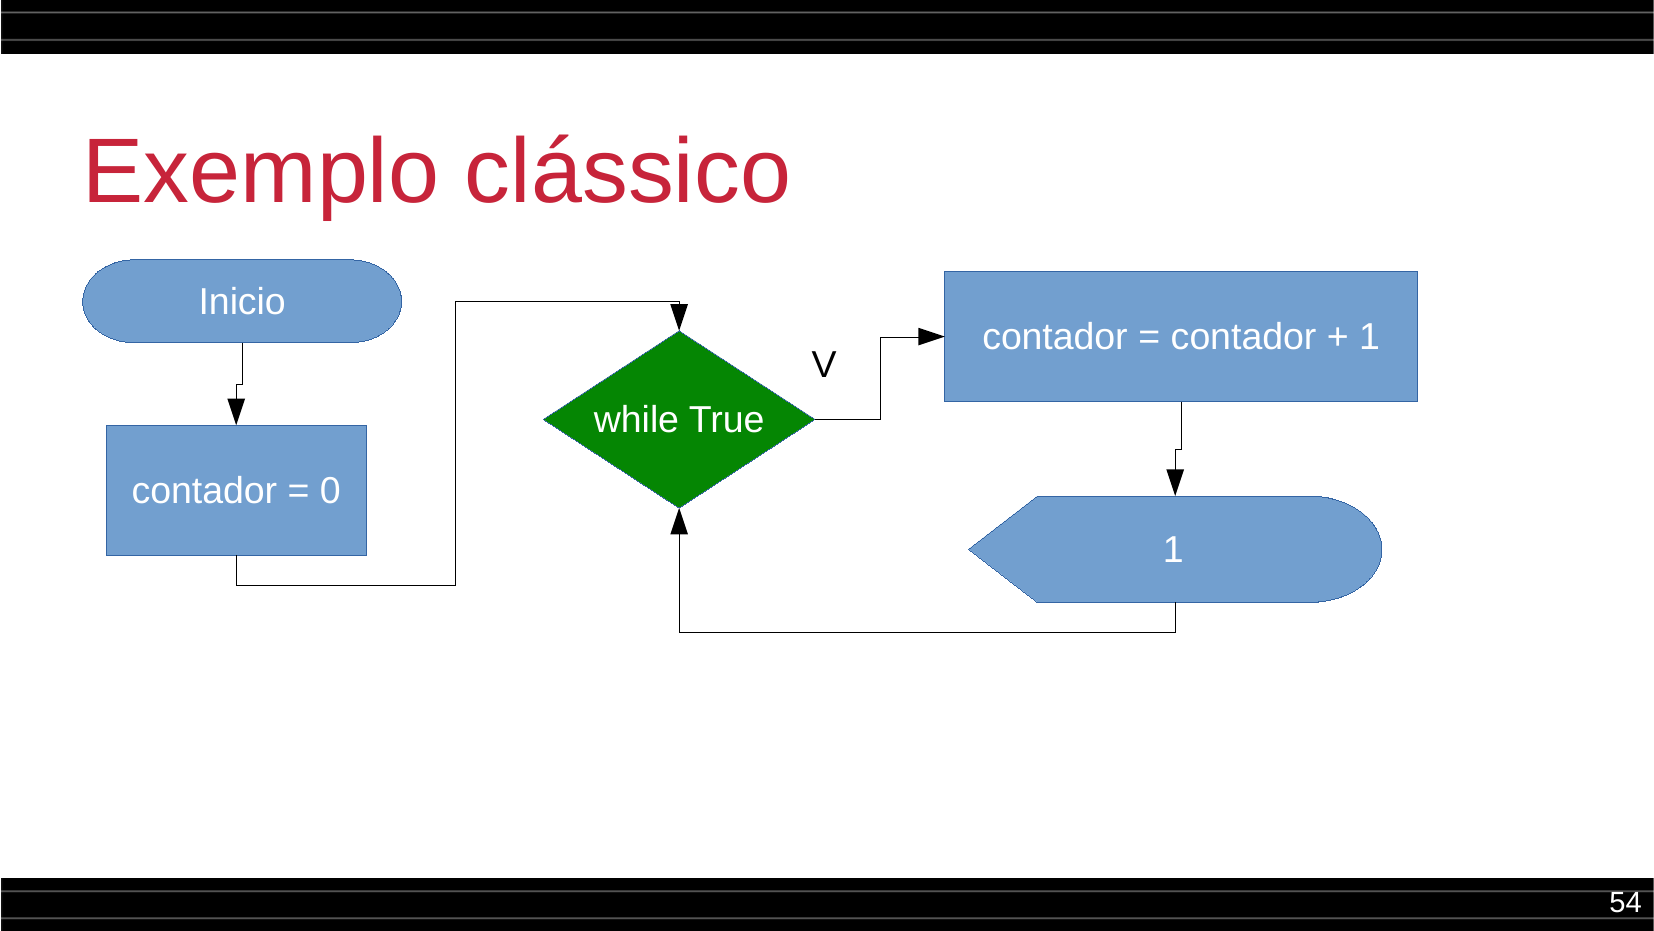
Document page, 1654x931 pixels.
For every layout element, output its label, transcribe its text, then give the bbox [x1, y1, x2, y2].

text_box contador = contador + 1 [944, 271, 1418, 402]
picture [1, 0, 1654, 54]
picture [1, 878, 1654, 931]
text_box while True [543, 331, 815, 508]
title Exemplo clássico [82, 92, 1571, 249]
text_box 1 [968, 496, 1382, 603]
text_box contador = 0 [106, 425, 367, 556]
text_box Inicio [82, 259, 402, 343]
text_box V [796, 336, 868, 394]
